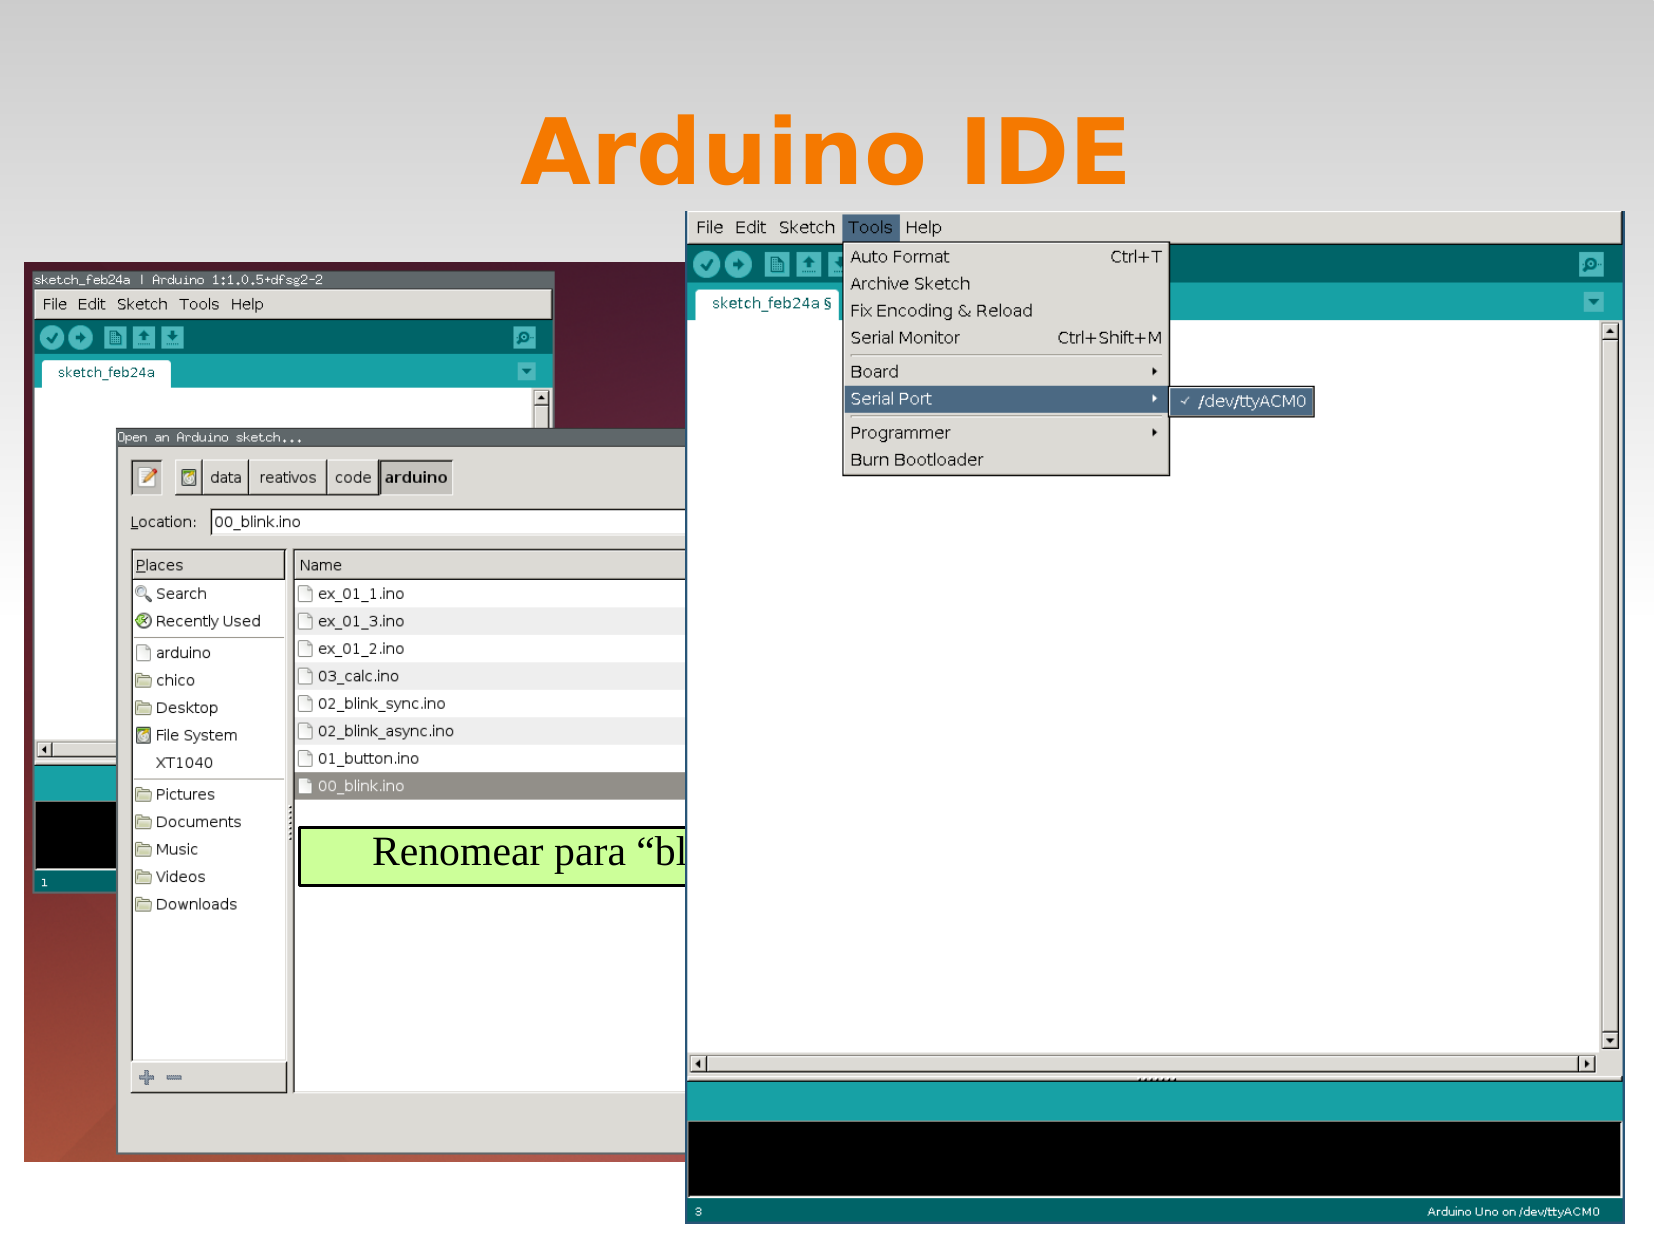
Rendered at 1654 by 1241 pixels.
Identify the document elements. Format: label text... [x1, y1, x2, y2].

list Renomear para “blink.ino” [299, 827, 685, 886]
title Arduino IDE [82, 49, 1571, 257]
picture [24, 211, 1625, 1224]
